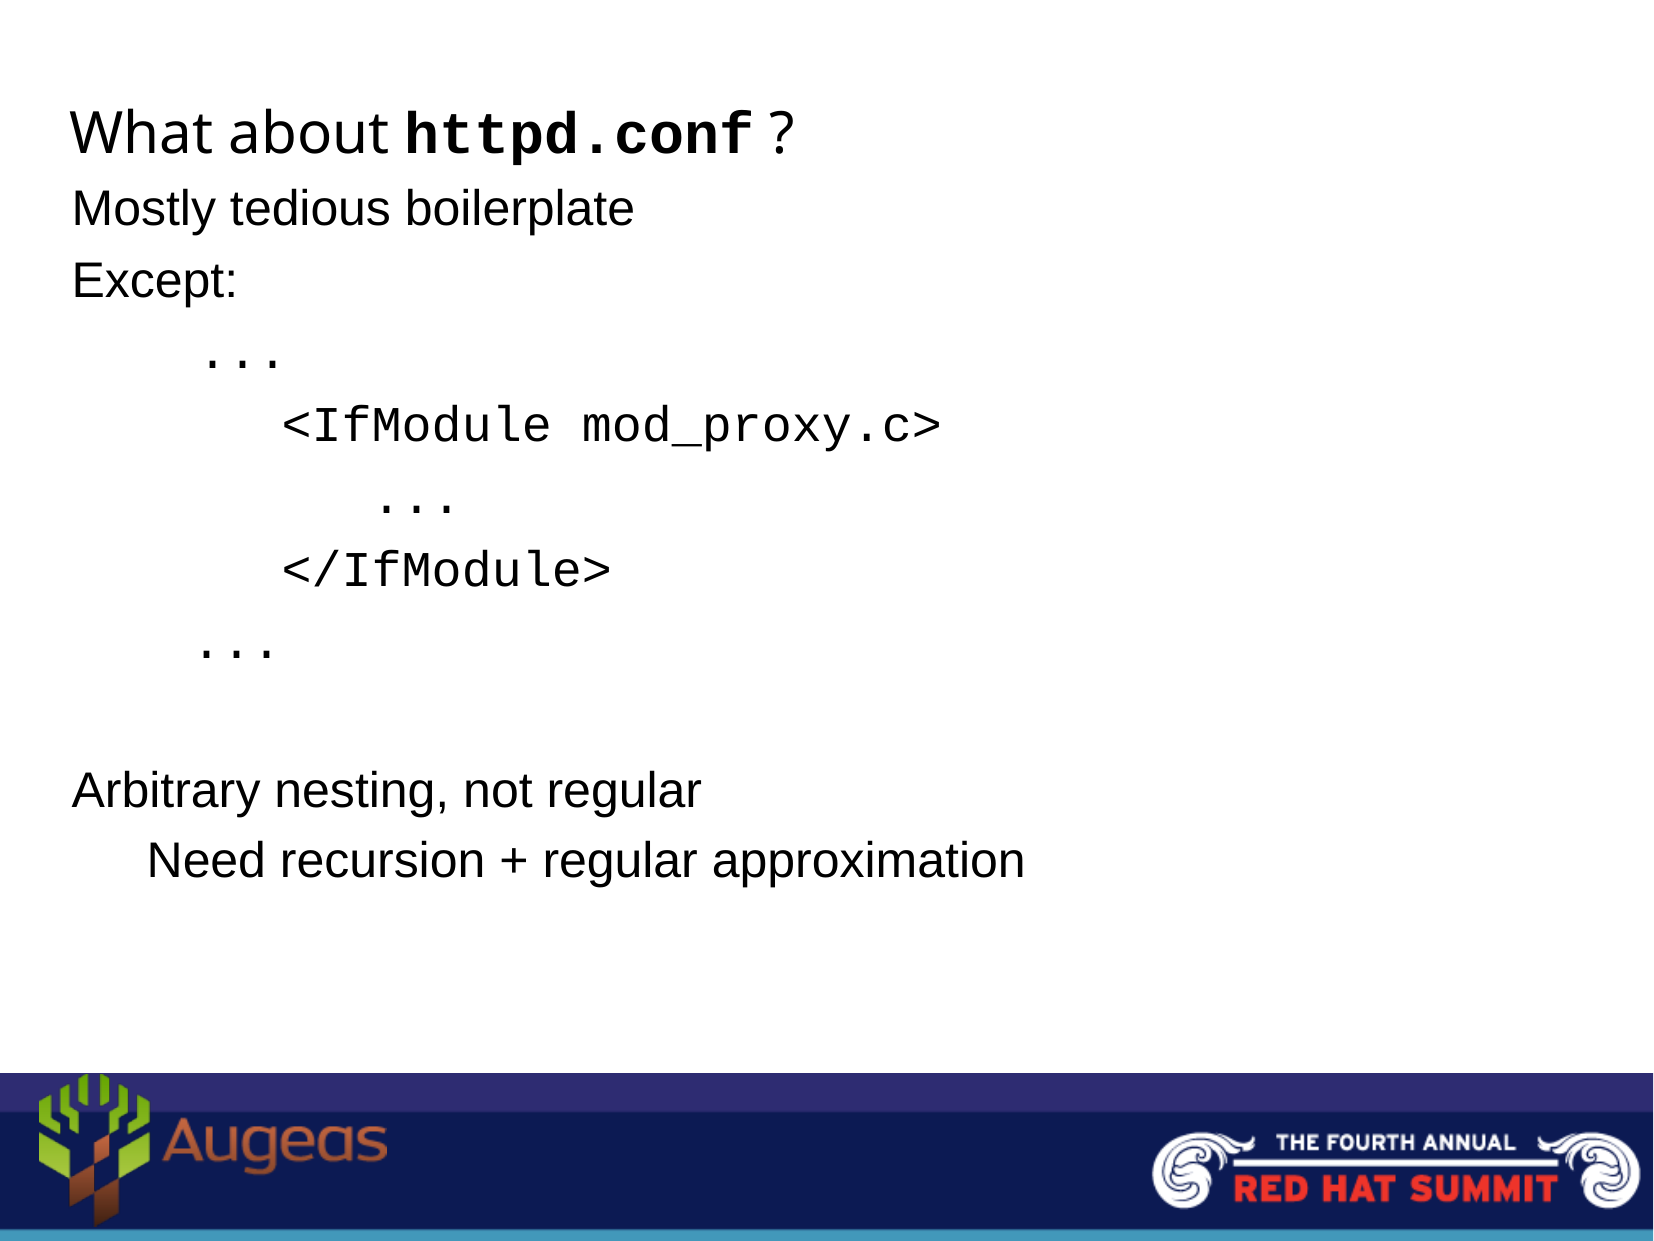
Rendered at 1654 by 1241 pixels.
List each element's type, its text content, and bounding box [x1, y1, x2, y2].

list Mostly tedious boilerplate Except: ... <IfModule mod_proxy.c> ... </IfModule> ... Arbitrary nesting, not regular Need recursion + regular approximation [71, 180, 1495, 1089]
title What about httpd.conf ? [69, 71, 1501, 190]
picture [0, 1073, 1654, 1241]
